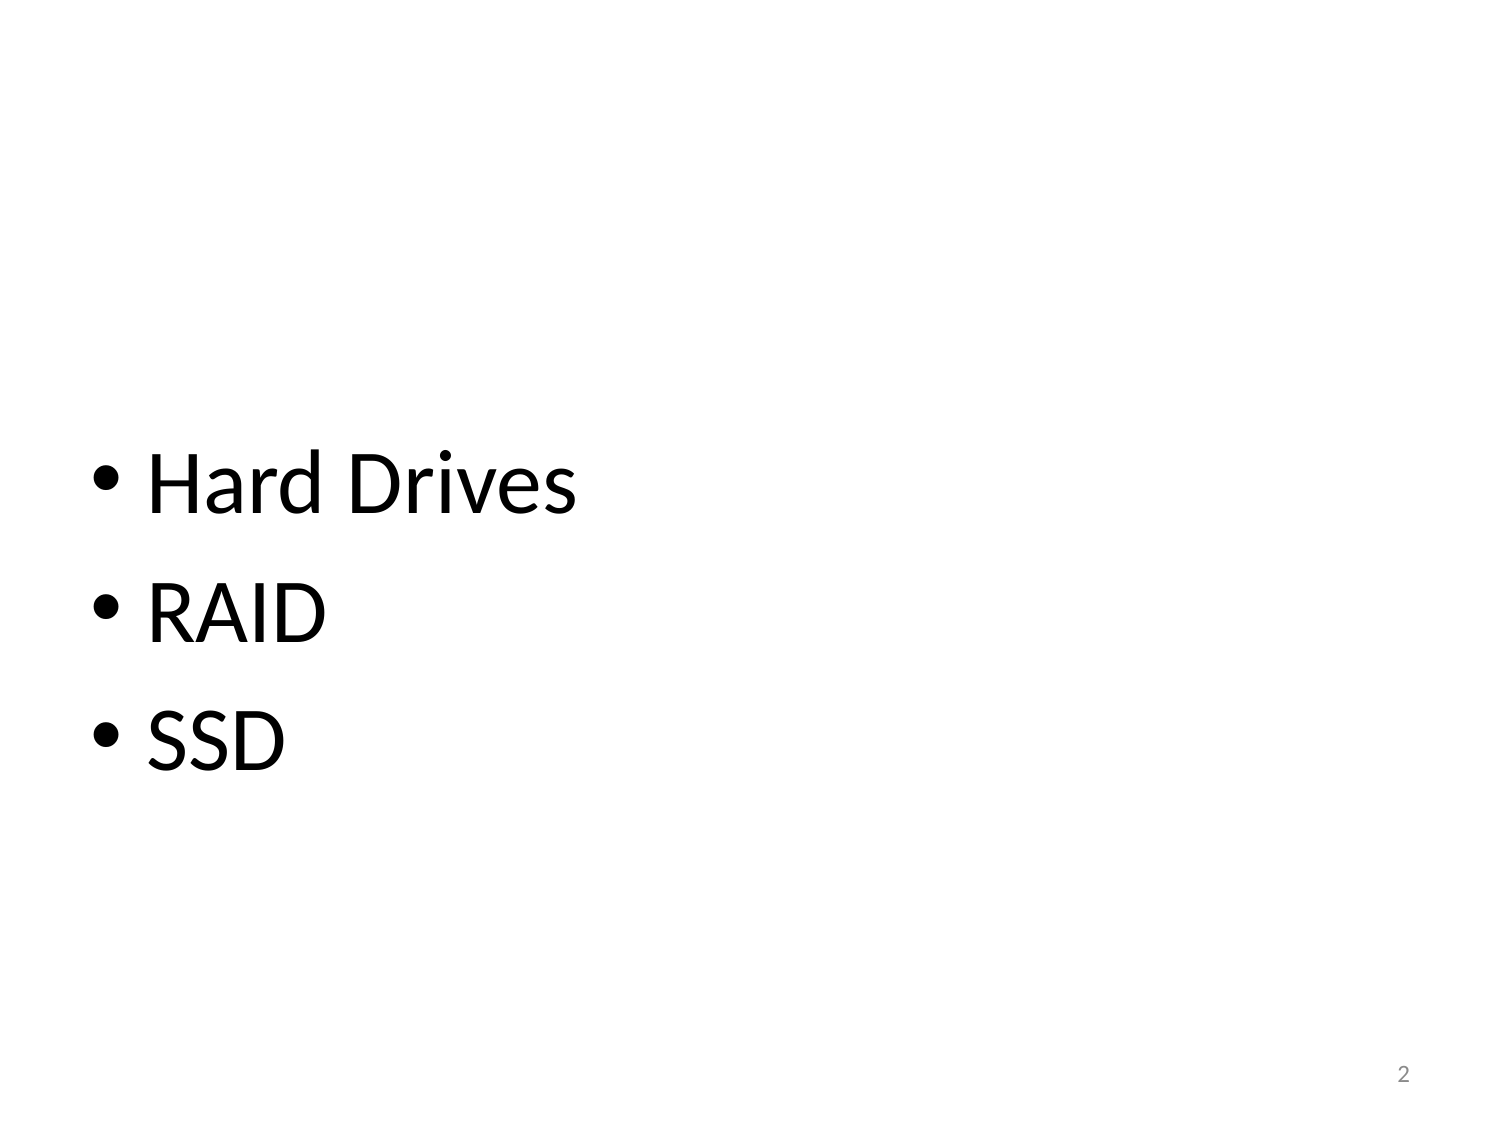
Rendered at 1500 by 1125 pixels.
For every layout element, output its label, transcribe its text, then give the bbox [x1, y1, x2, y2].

slide_number <number> [1074, 1042, 1425, 1103]
list Hard Drives RAID SSD [75, 128, 1425, 1083]
